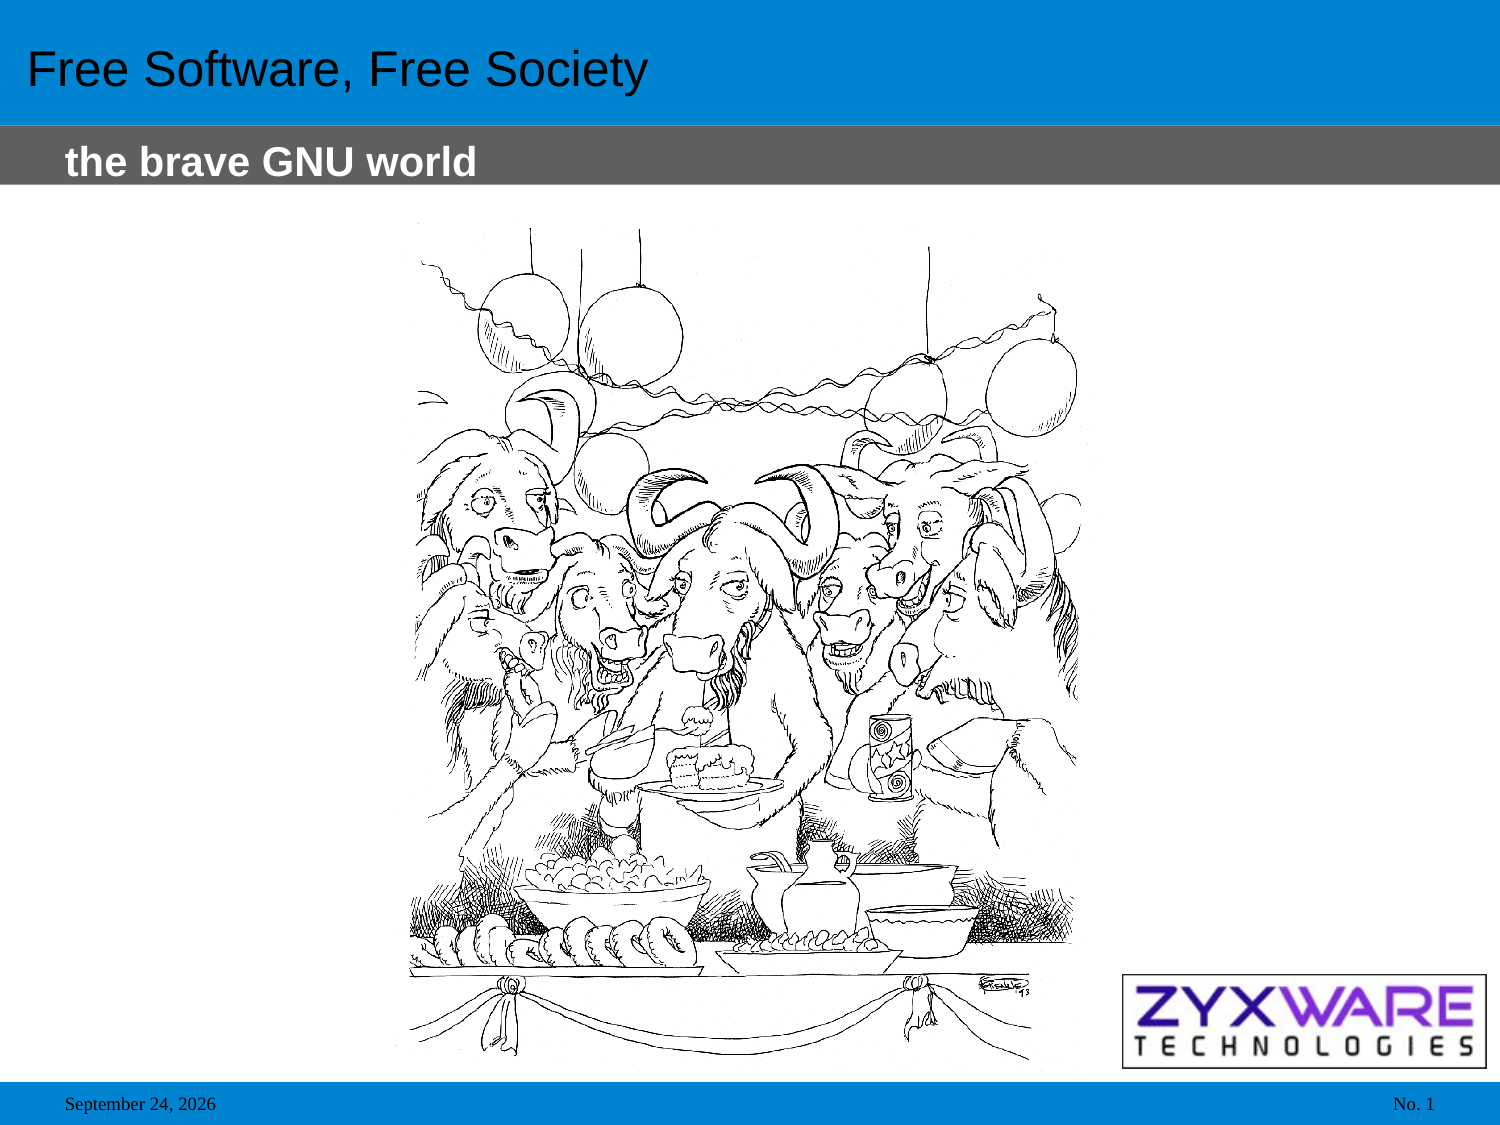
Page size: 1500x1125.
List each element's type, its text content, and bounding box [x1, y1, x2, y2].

picture [391, 218, 1102, 1073]
picture [1122, 974, 1487, 1069]
title the brave GNU world [64, 132, 1436, 193]
